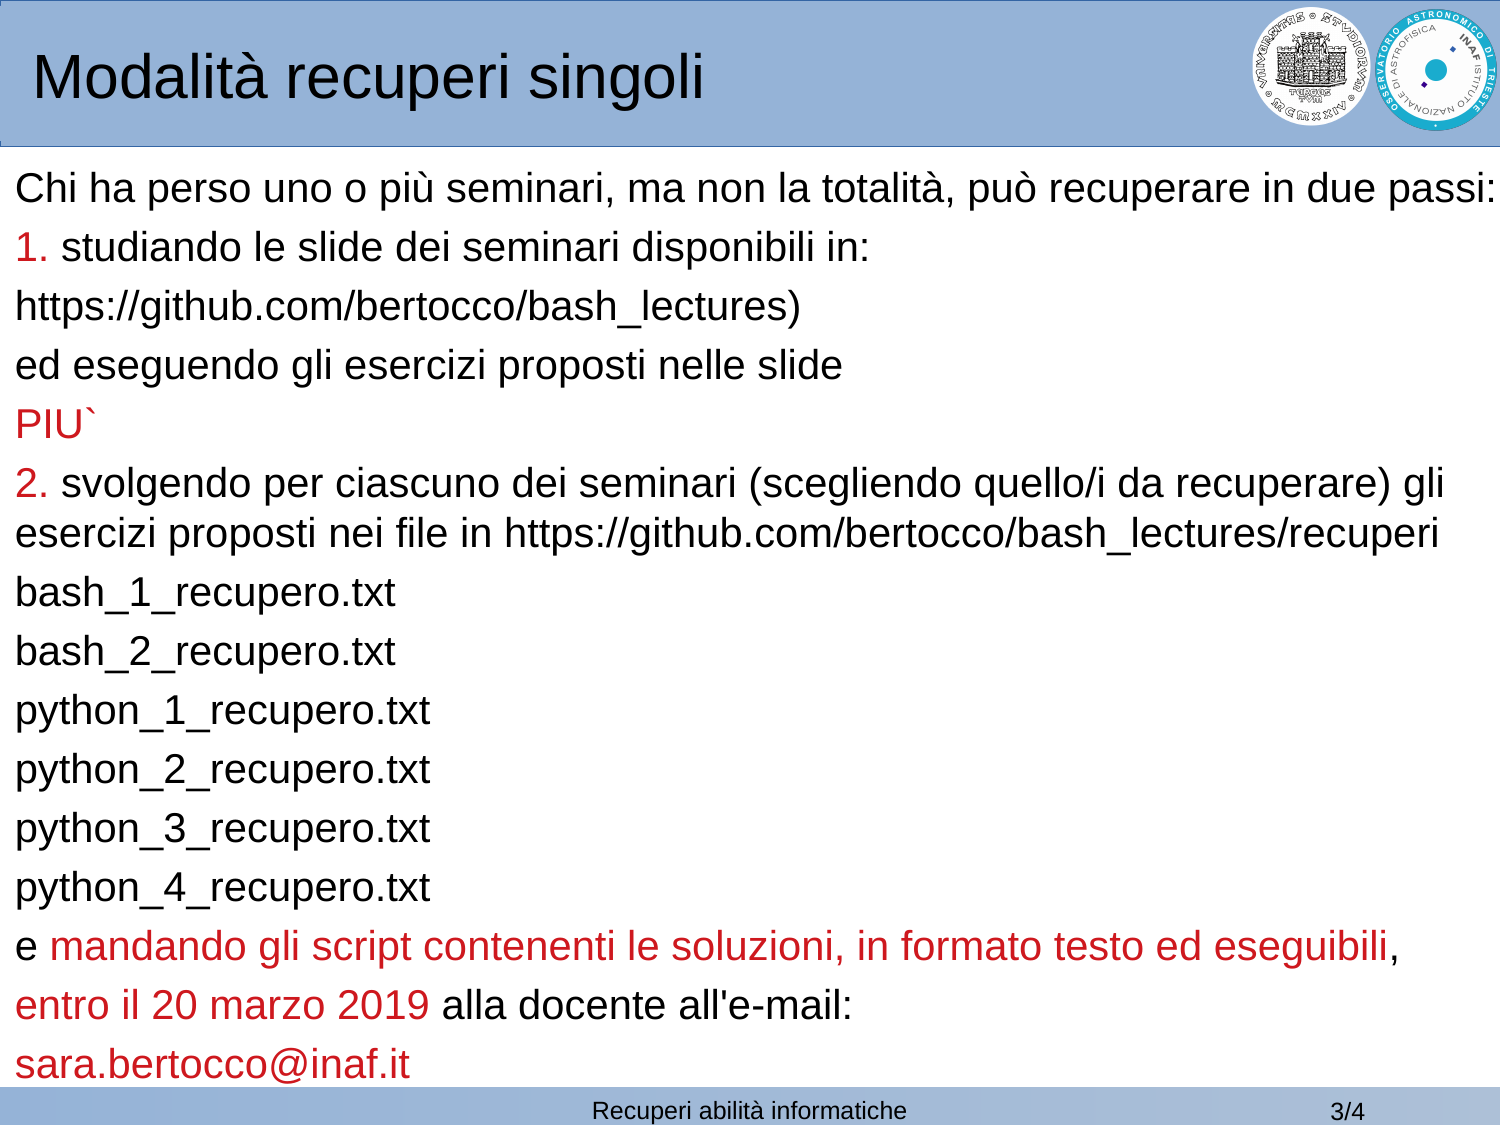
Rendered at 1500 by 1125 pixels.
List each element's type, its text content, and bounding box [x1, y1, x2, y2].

picture [1253, 0, 1500, 153]
list Chi ha perso uno o più seminari, ma non la totalità, può recuperare in due passi: 1. studiando le slide dei seminari disponibili in: https://github.com/bertocco/bash_lectures) ed eseguendo gli esercizi proposti nelle slide PIU` 2. svolgendo per ciascuno dei seminari (scegliendo quello/i da recuperare) gli esercizi proposti nei file in https://github.com/bertocco/bash_lectures/recuperi bash_1_recupero.txt bash_2_recupero.txt python_1_recupero.txt python_2_recupero.txt python_3_recupero.txt python_4_recupero.txt e mandando gli script contenenti le soluzioni, in formato testo ed eseguibili, entro il 20 marzo 2019 alla docente all'e-mail: sara.bertocco@inaf.it [0, 153, 1500, 1054]
text_box Modalità recuperi singoli [0, 5, 1253, 141]
